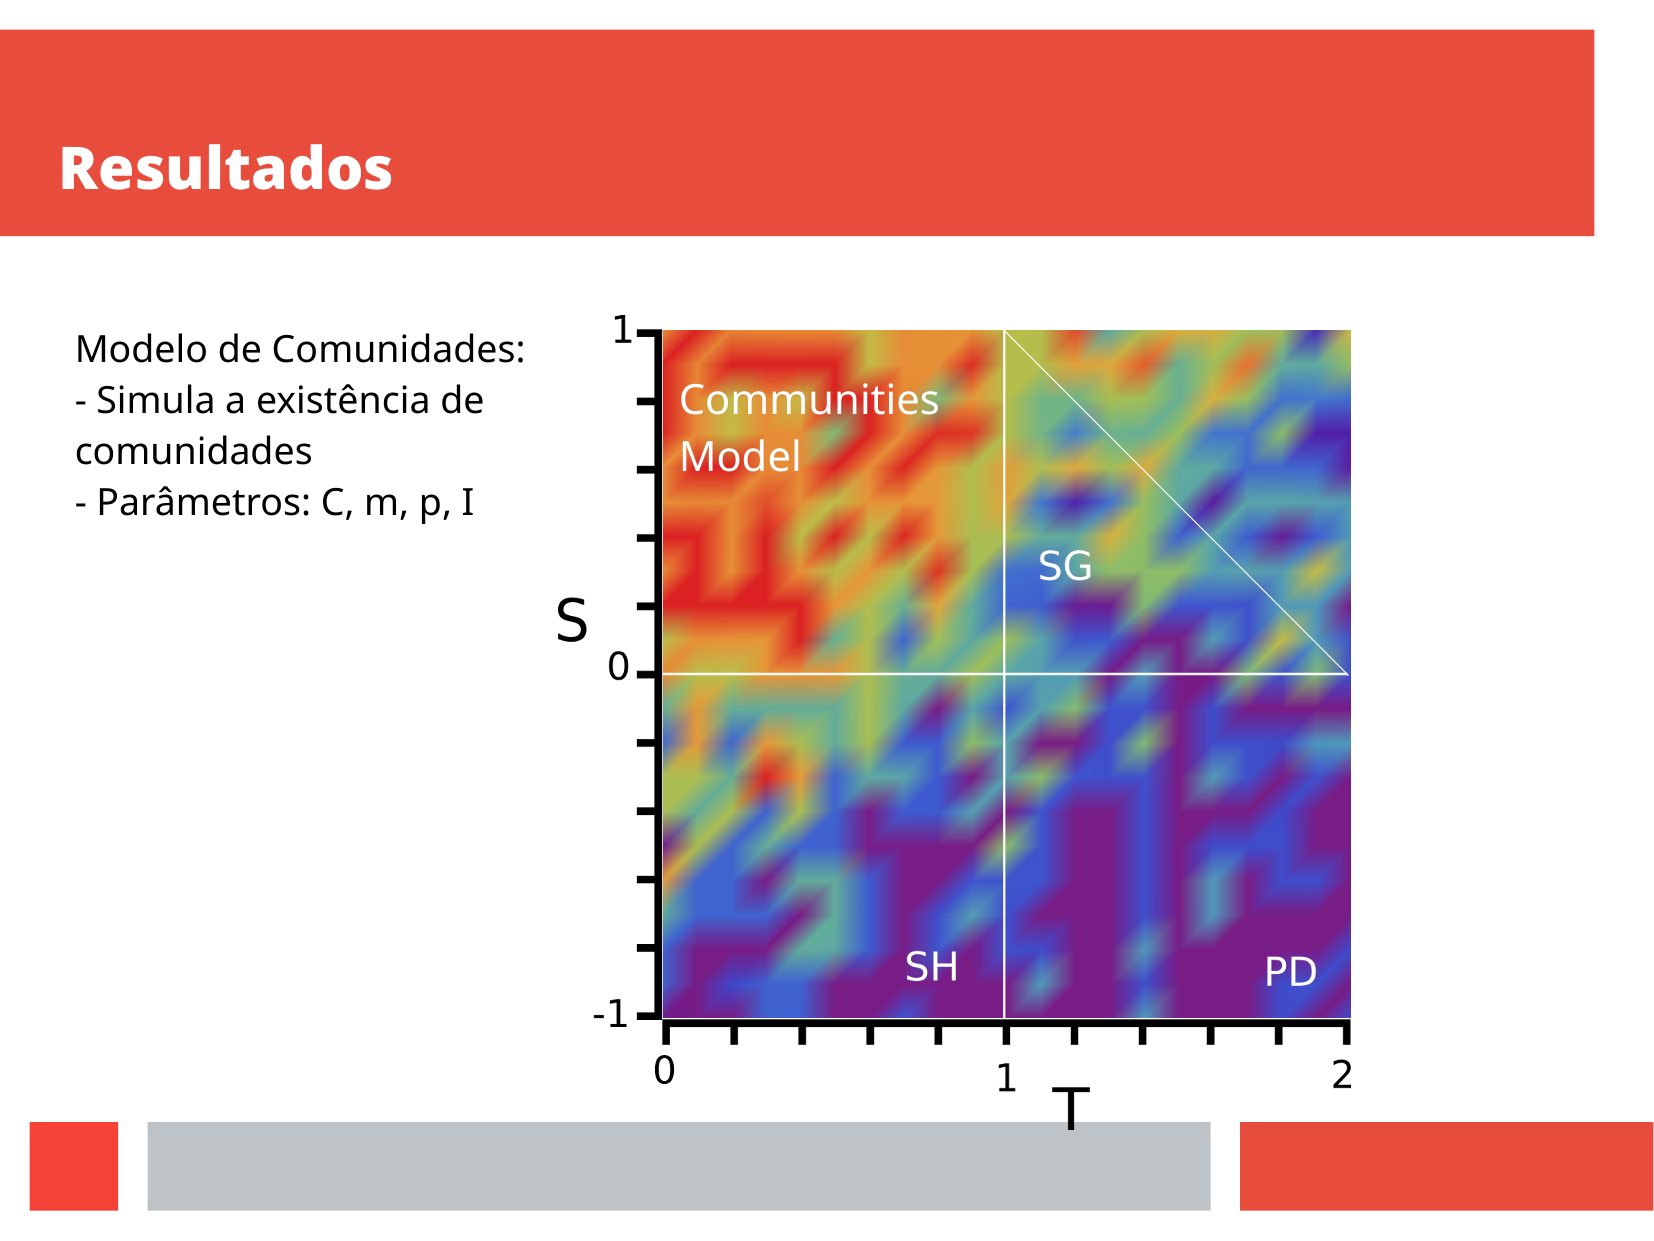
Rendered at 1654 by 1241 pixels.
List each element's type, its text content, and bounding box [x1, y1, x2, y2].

picture [558, 314, 1366, 1130]
title Resultados [59, 59, 1595, 207]
text_box Communities Model [664, 362, 986, 548]
text_box Modelo de Comunidades: - Simula a existência de comunidades - Parâmetros: C, m, p, I [60, 315, 586, 585]
